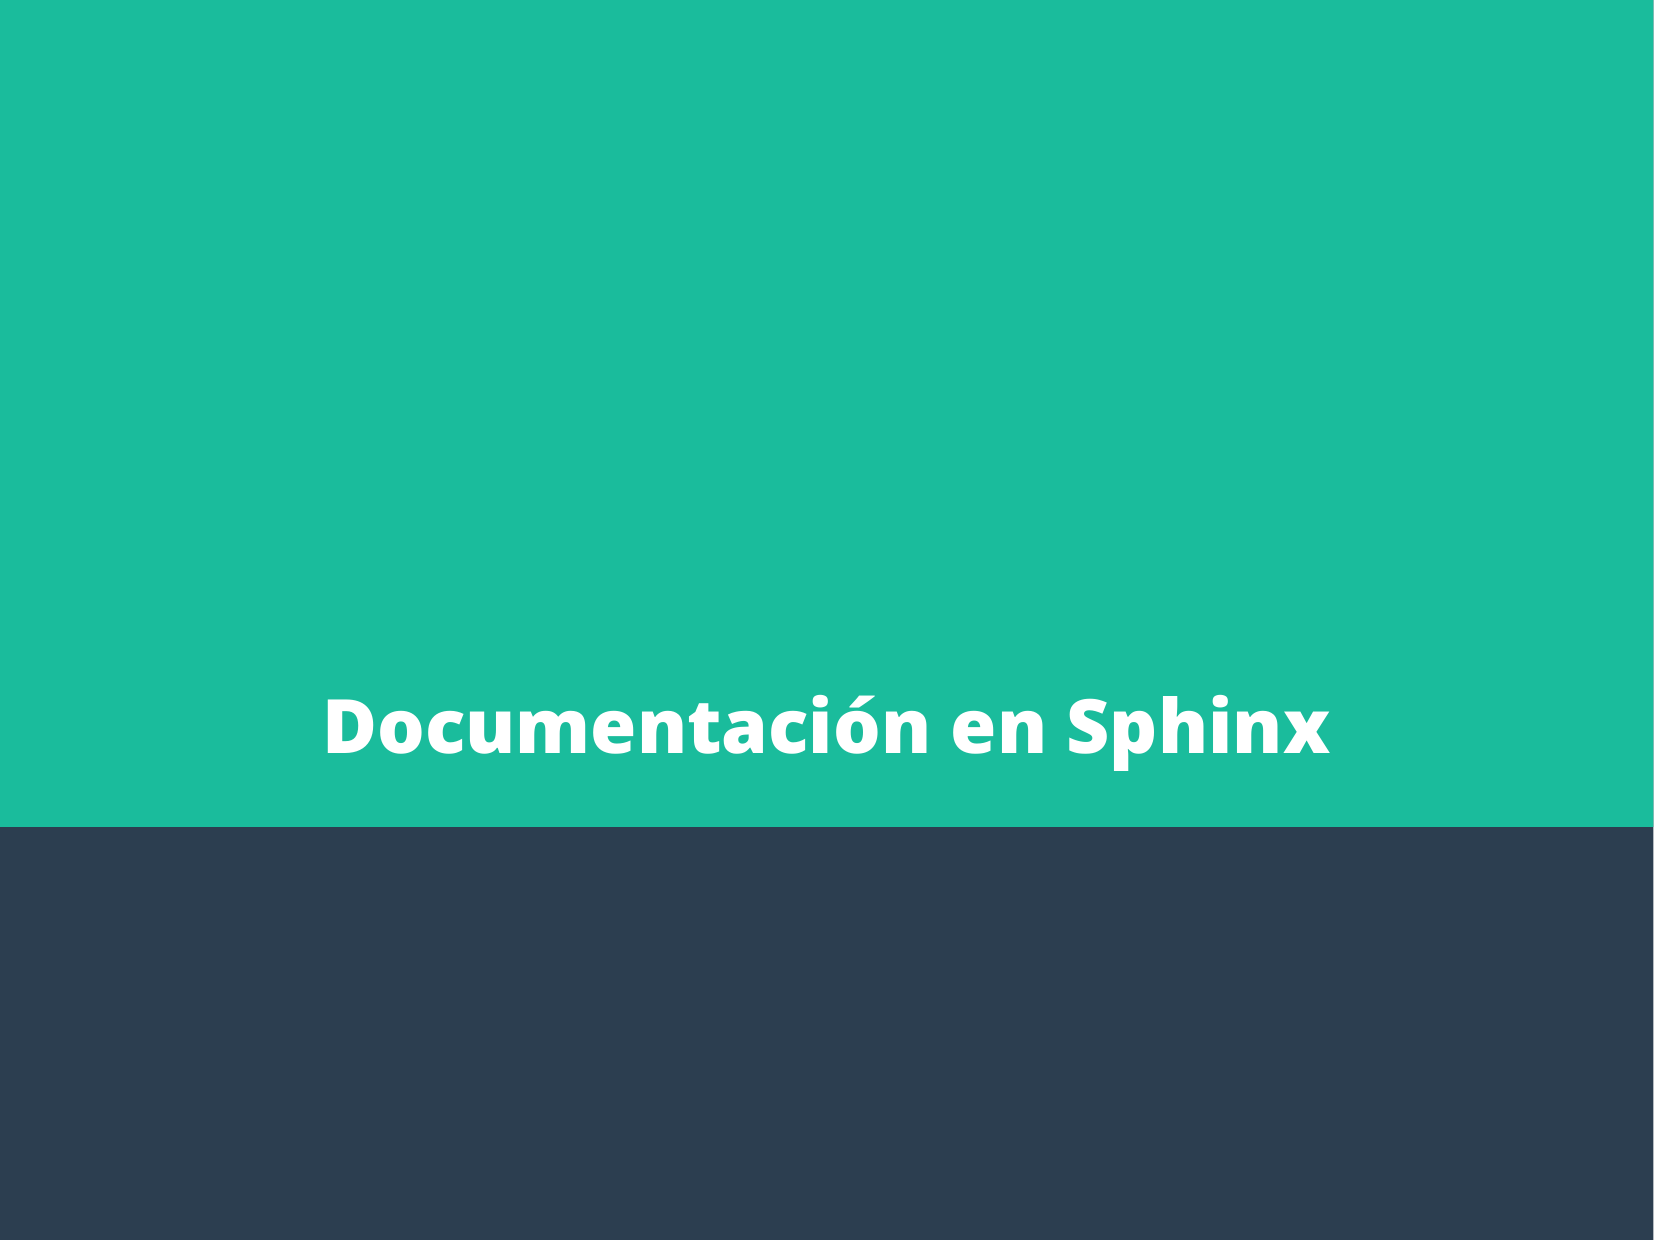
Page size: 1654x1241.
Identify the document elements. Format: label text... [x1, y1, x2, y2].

title Documentación en Sphinx [59, 620, 1595, 778]
